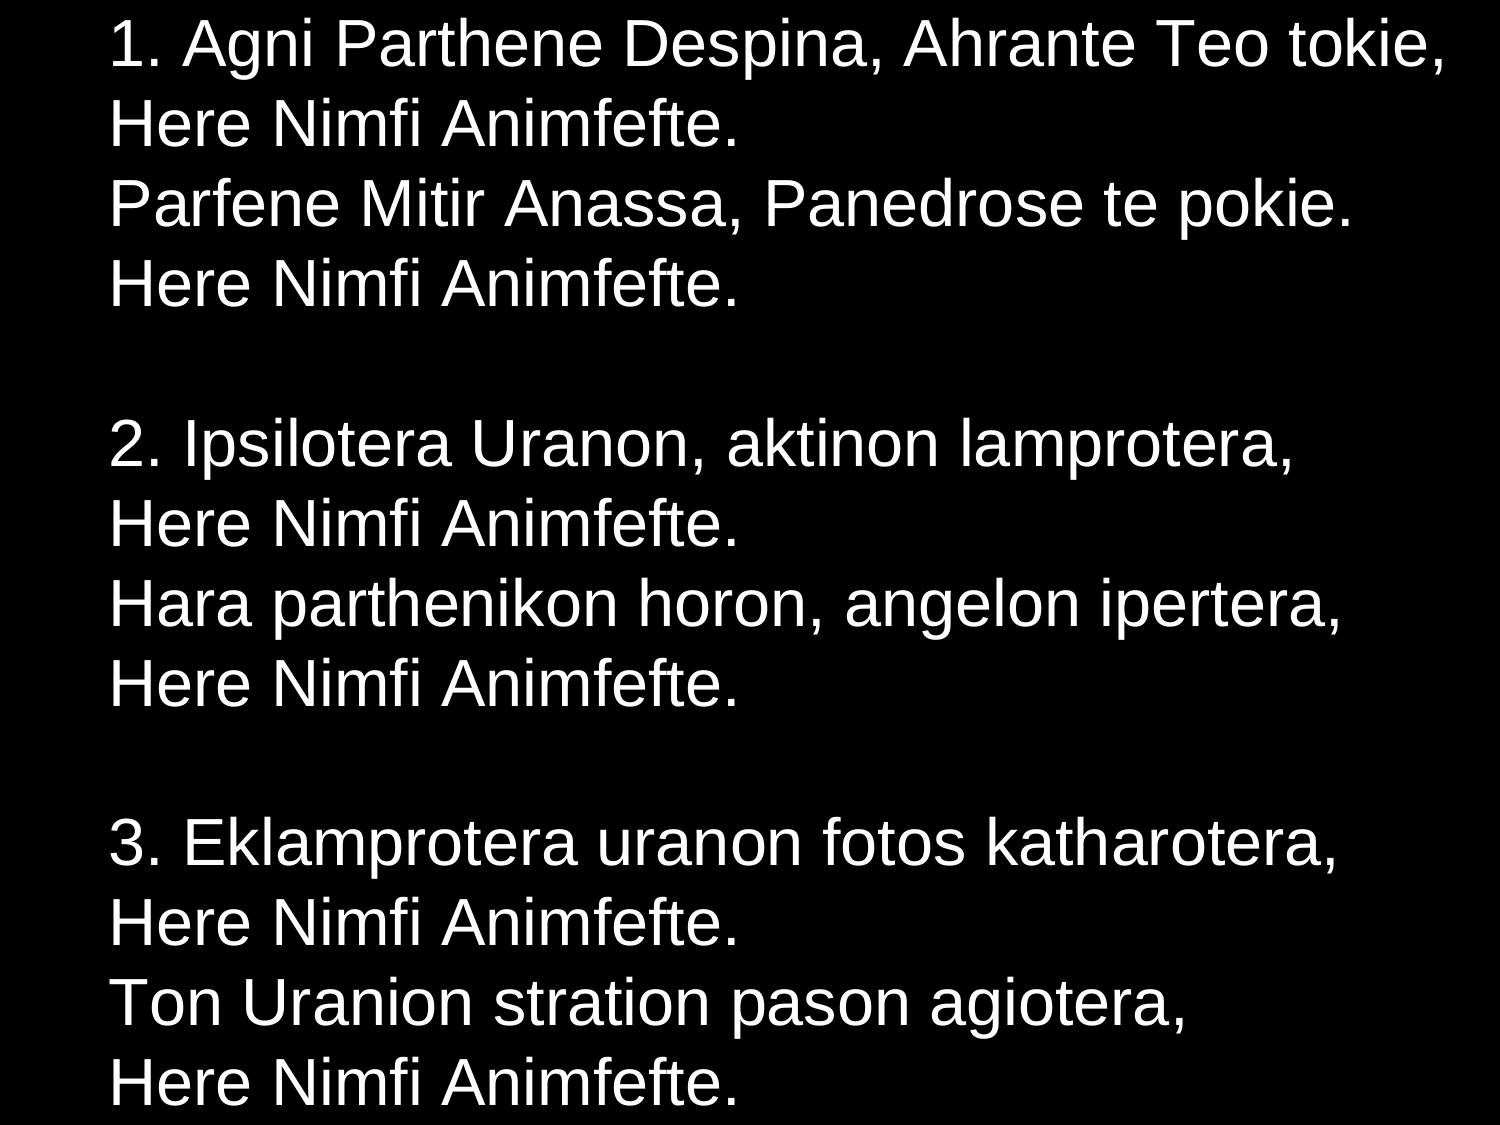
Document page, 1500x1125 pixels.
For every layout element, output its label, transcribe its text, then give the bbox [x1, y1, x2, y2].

text_box 1. Agni Parthene Despina, Ahrante Teo tokie, Here Nimfi Animfefte. Parfene Mitir Anassa, Panedrose te pokie. Here Nimfi Animfefte. 2. Ipsilotera Uranon, aktinon lamprotera, Here Nimfi Animfefte. Hara parthenikon horon, angelon ipertera, Here Nimfi Animfefte. 3. Eklamprotera uranon fotos katharotera, Here Nimfi Animfefte. Ton Uranion stration pason agiotera, Here Nimfi Animfefte. [93, 0, 1465, 1125]
